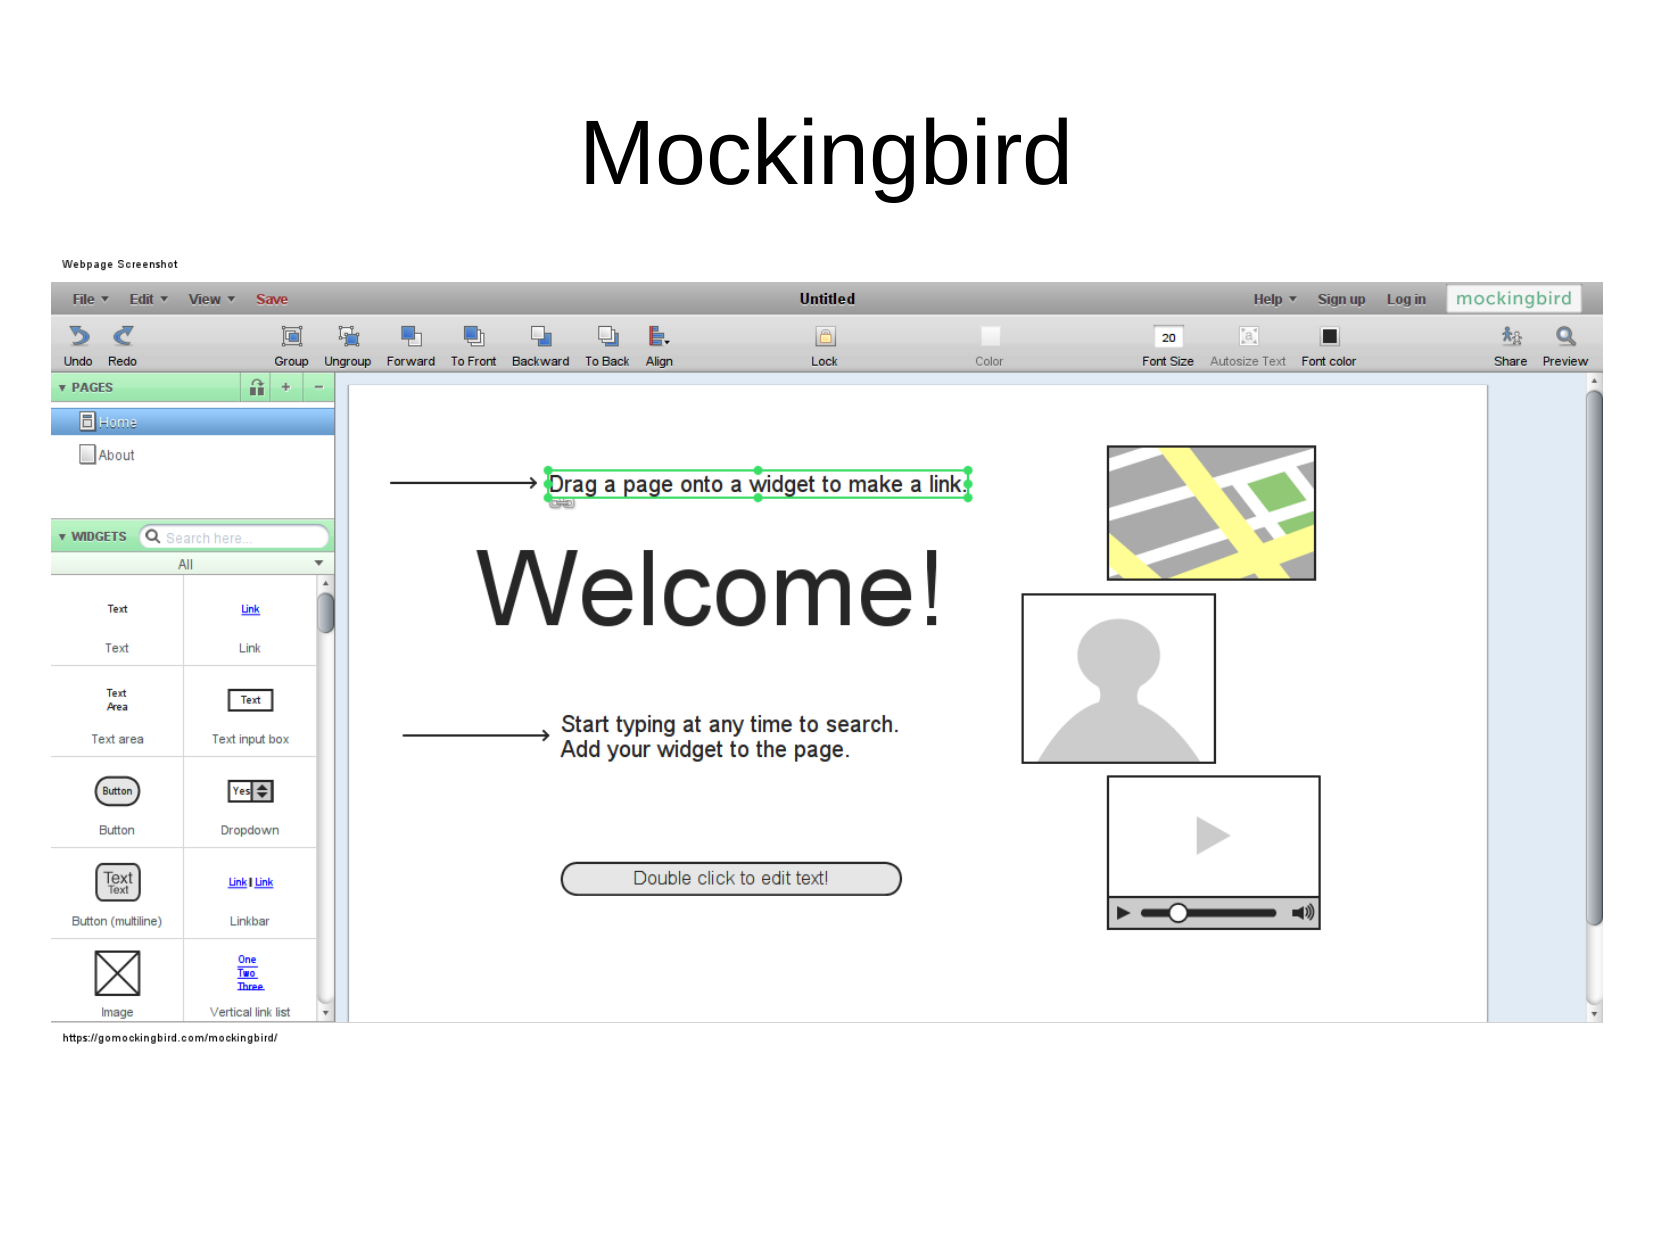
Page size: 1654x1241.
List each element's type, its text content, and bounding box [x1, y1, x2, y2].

title Mockingbird [82, 49, 1571, 257]
picture [51, 260, 1603, 1045]
